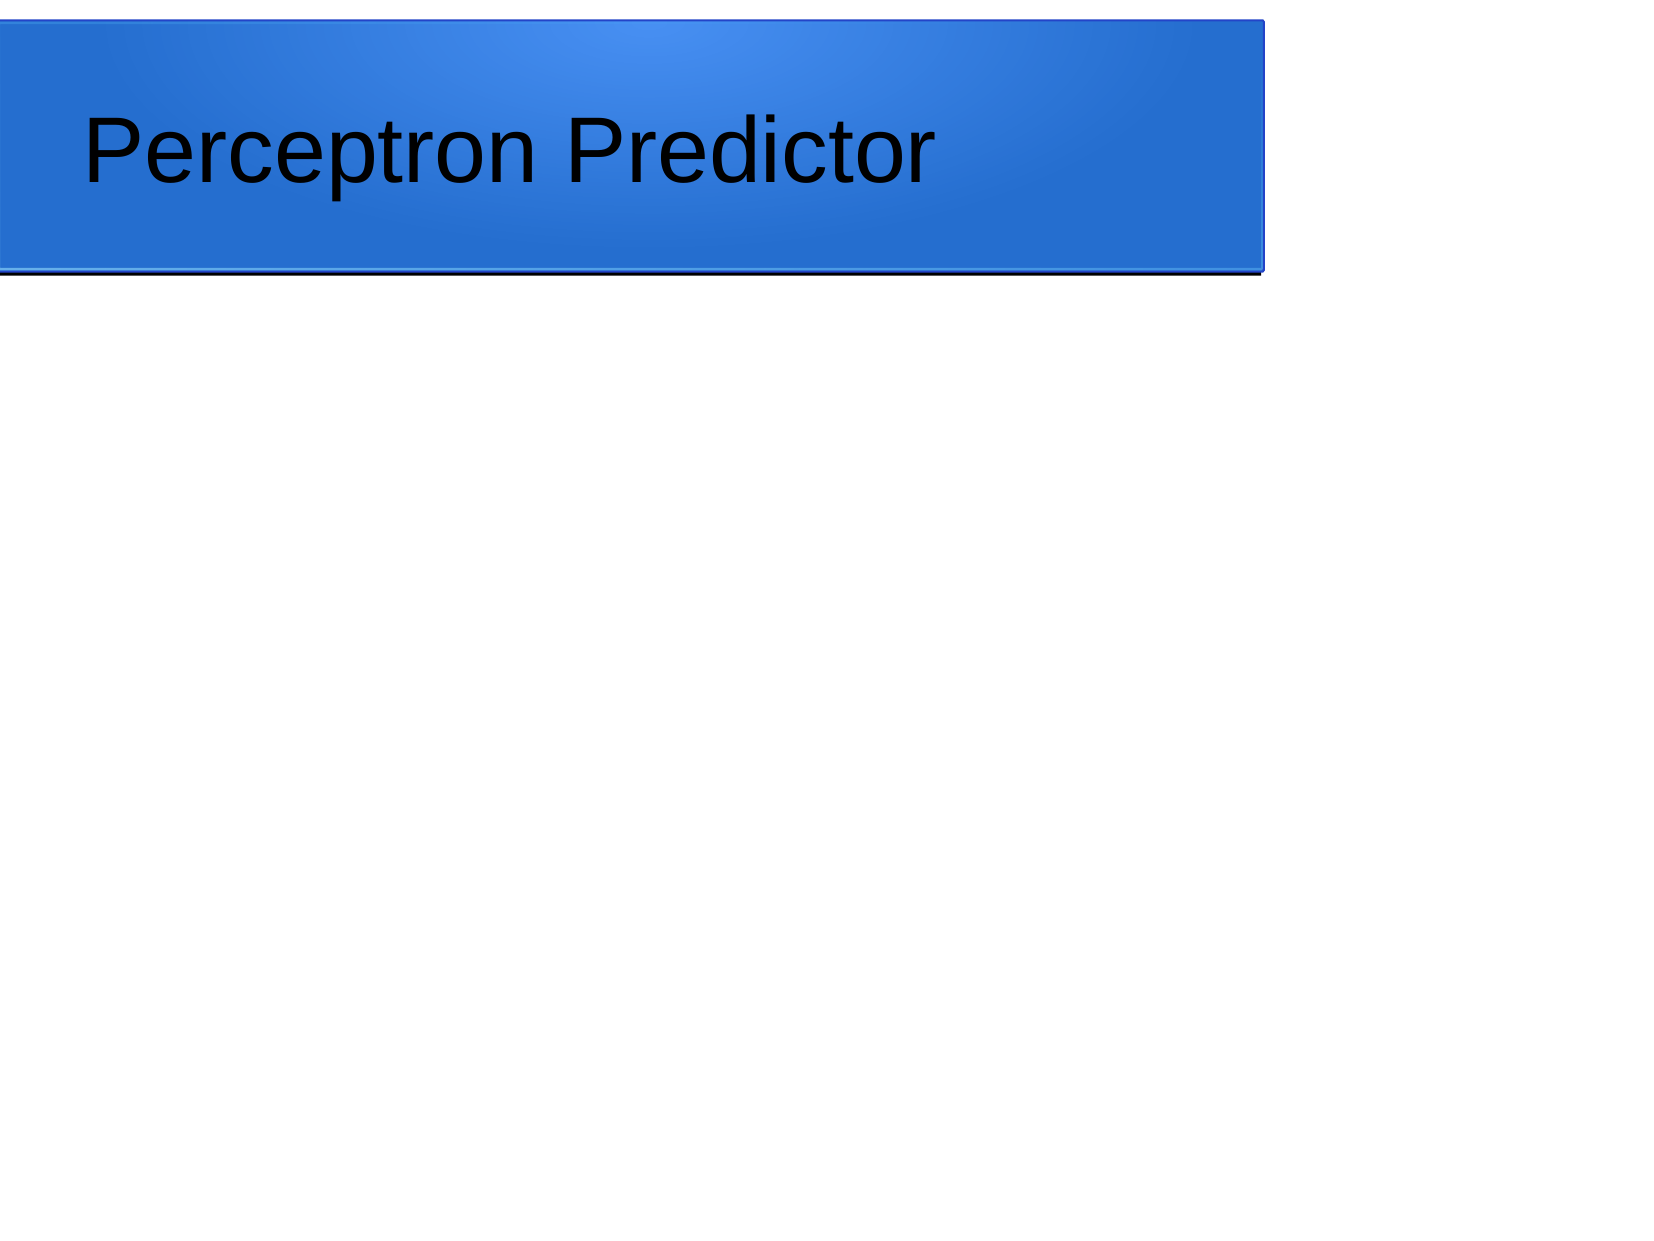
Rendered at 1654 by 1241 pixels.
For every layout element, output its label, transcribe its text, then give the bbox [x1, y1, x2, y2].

title Perceptron Predictor [82, 47, 1235, 252]
